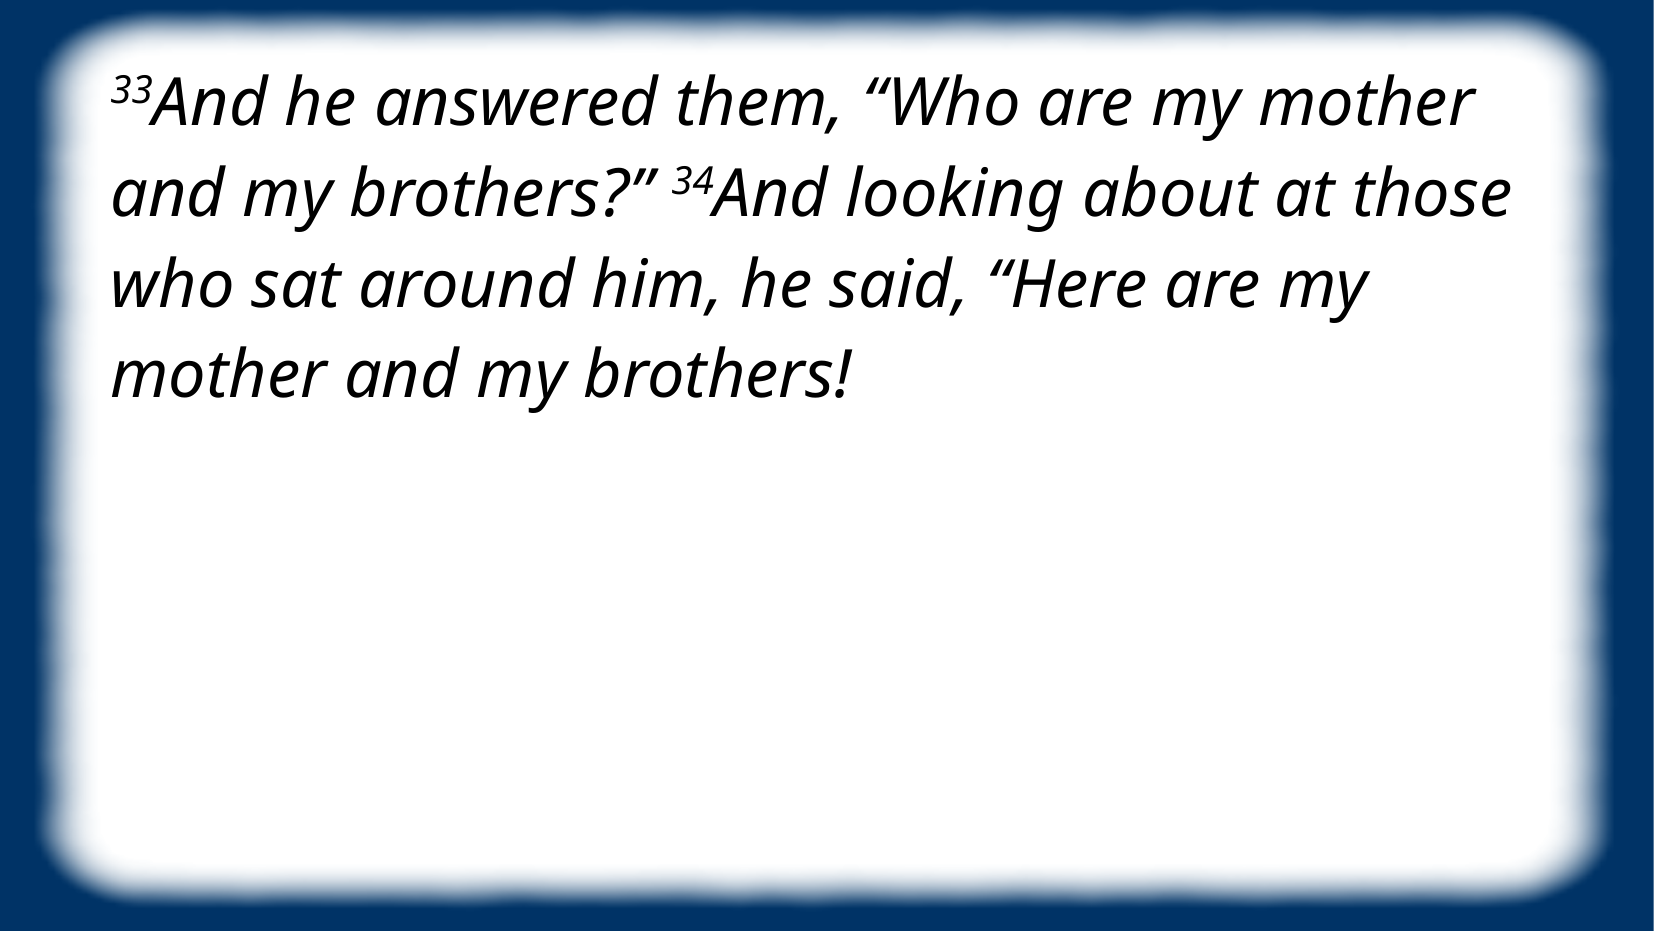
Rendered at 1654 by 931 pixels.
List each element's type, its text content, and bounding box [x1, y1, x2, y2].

picture [0, 0, 1654, 931]
text_box 33And he answered them, “Who are my mother and my brothers?” 34And looking about at those who sat around him, he said, “Here are my mother and my brothers! [95, 46, 1566, 451]
